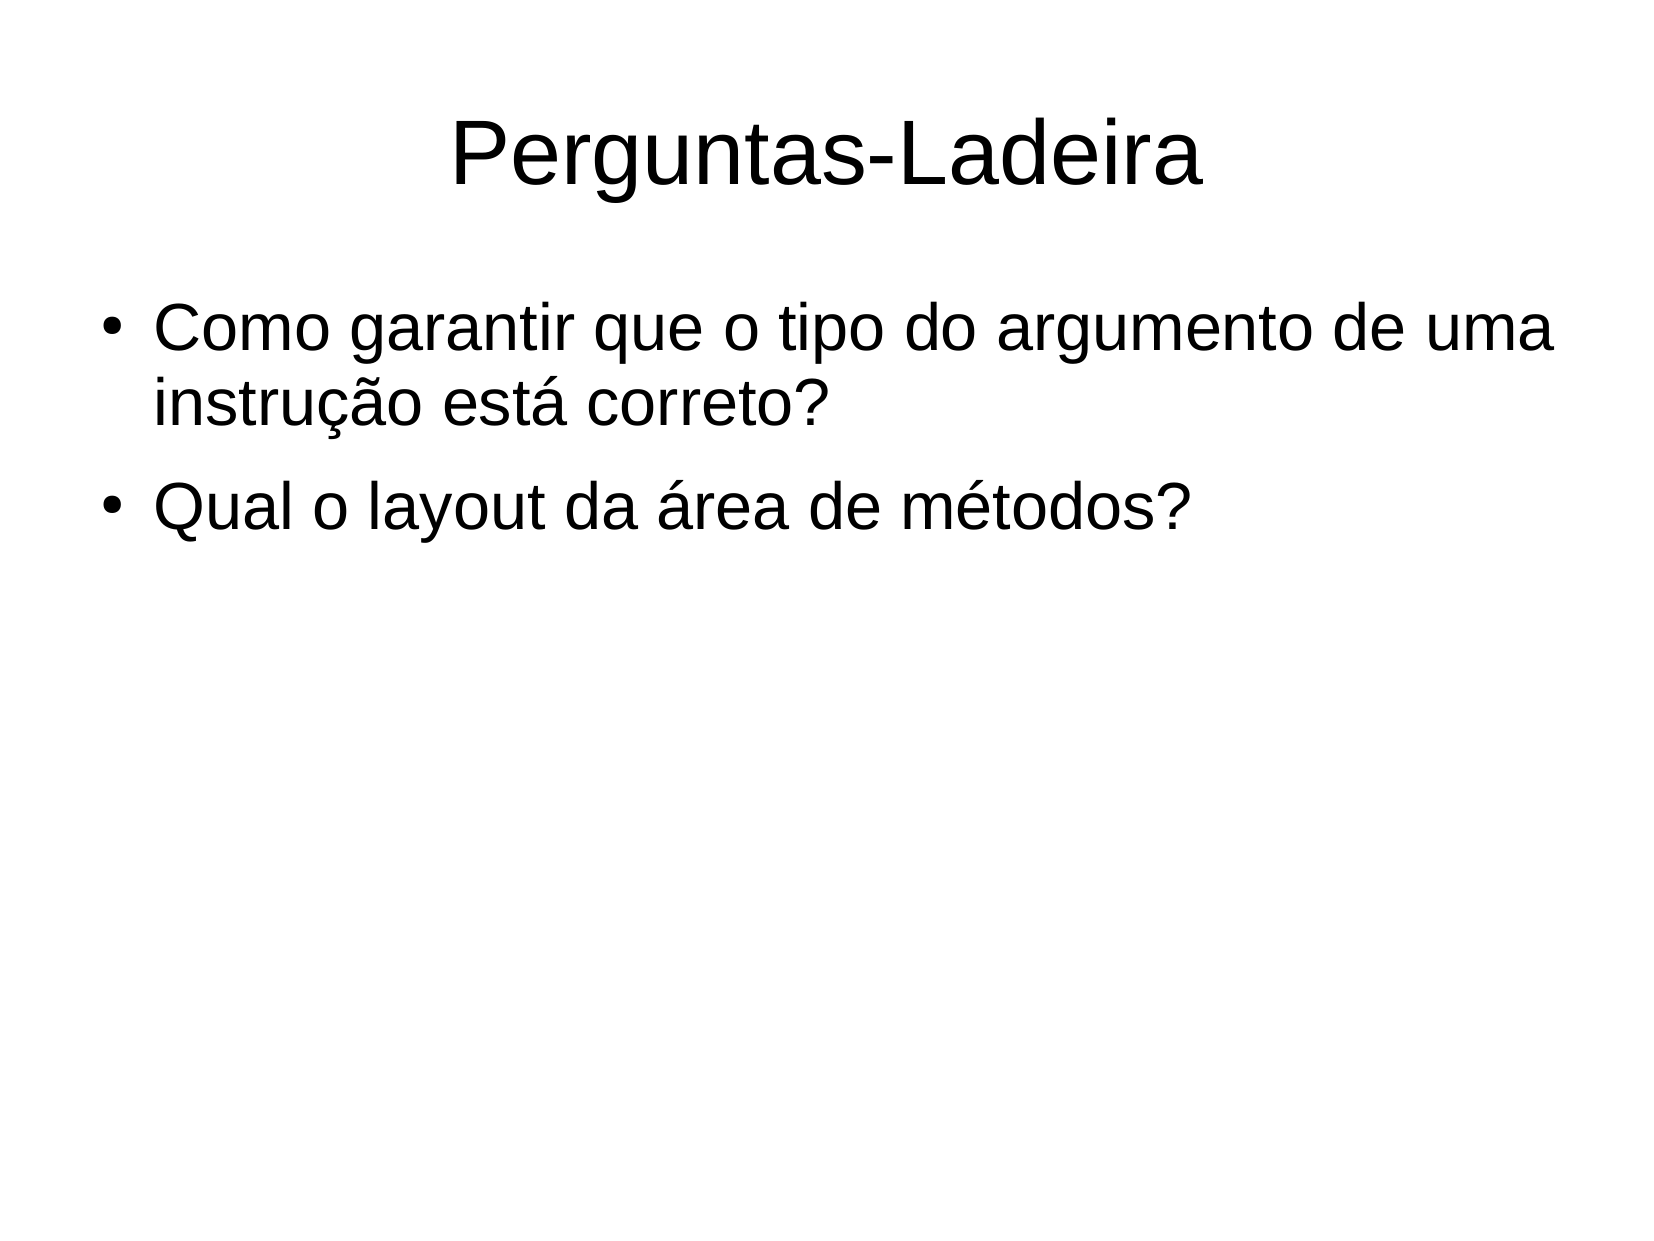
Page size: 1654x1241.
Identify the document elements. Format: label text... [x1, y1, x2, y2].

title Perguntas-Ladeira [82, 49, 1571, 257]
list Como garantir que o tipo do argumento de uma instrução está correto? Qual o layout da área de métodos? [82, 290, 1571, 1010]
